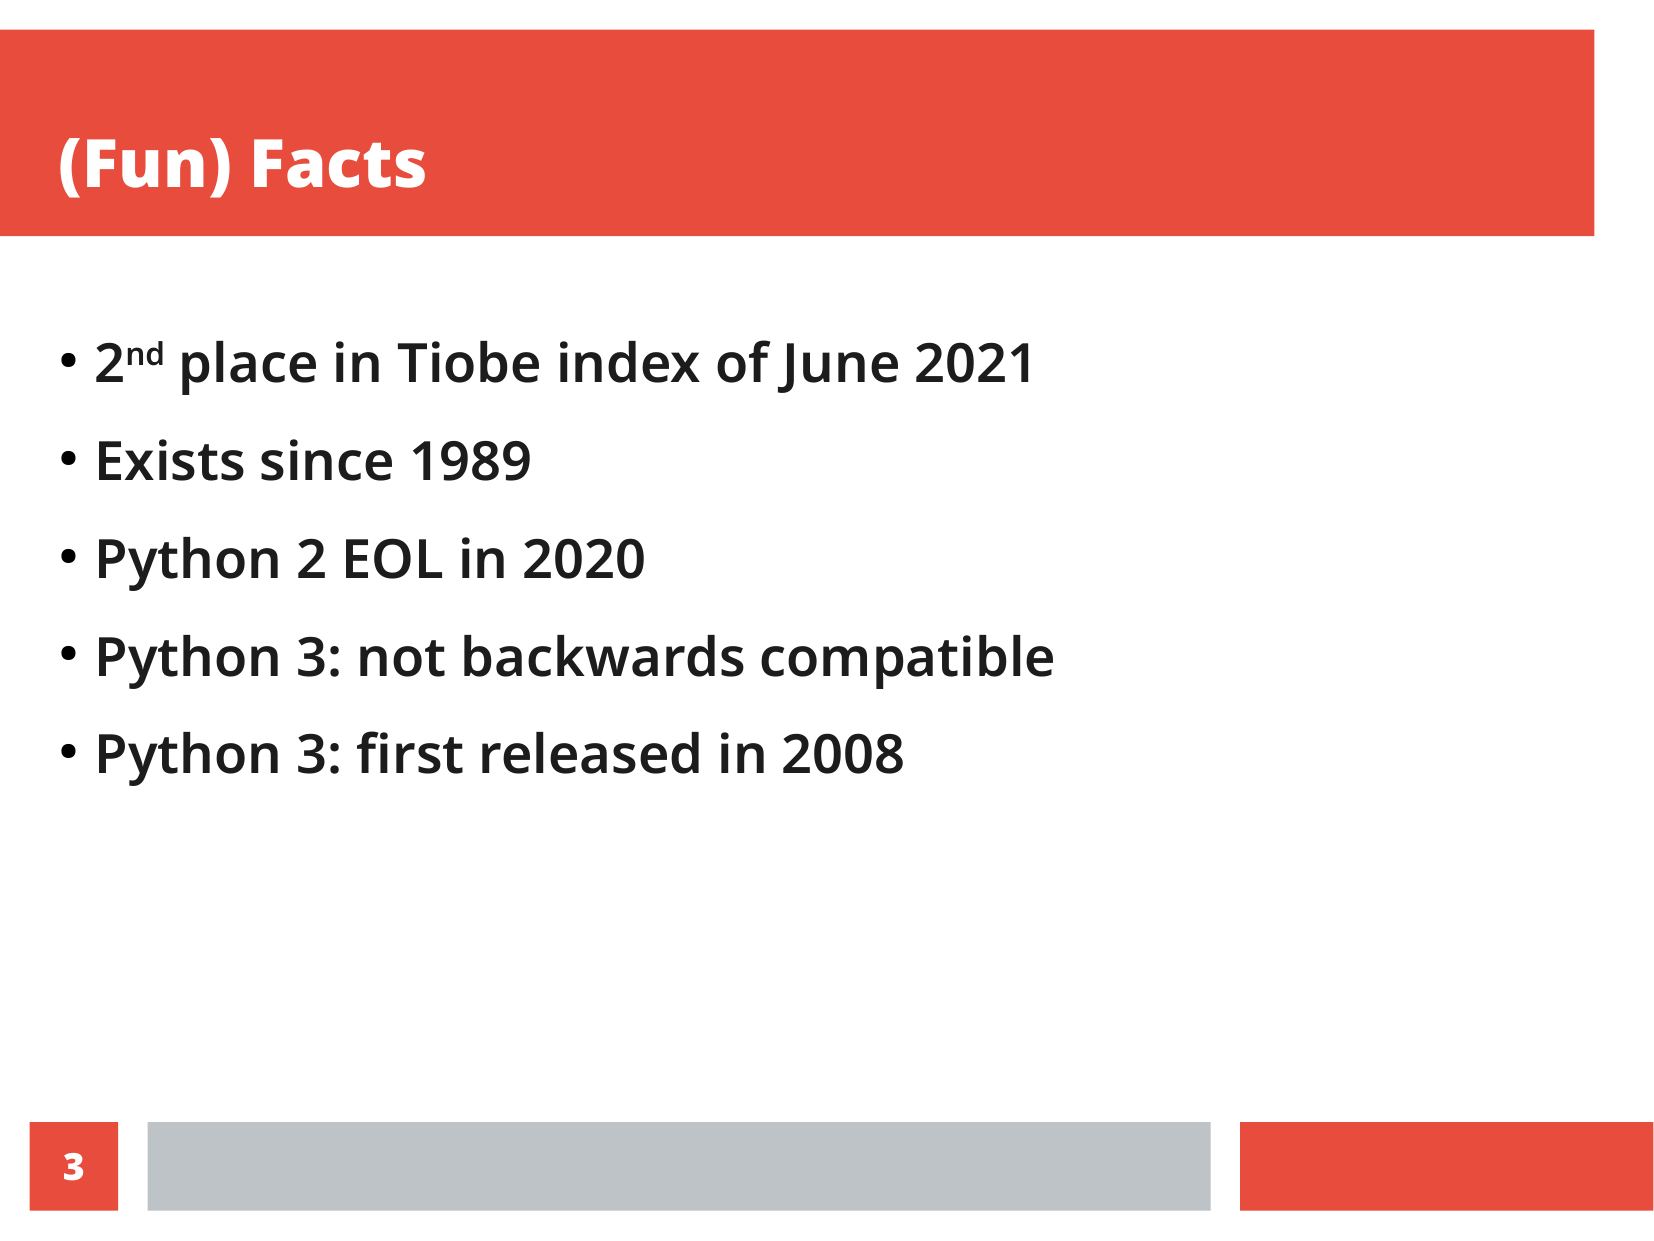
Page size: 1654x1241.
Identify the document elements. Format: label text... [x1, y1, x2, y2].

title (Fun) Facts [59, 59, 1595, 207]
list 2nd place in Tiobe index of June 2021 Exists since 1989 Python 2 EOL in 2020 Python 3: not backwards compatible Python 3: first released in 2008 [59, 324, 1565, 1093]
